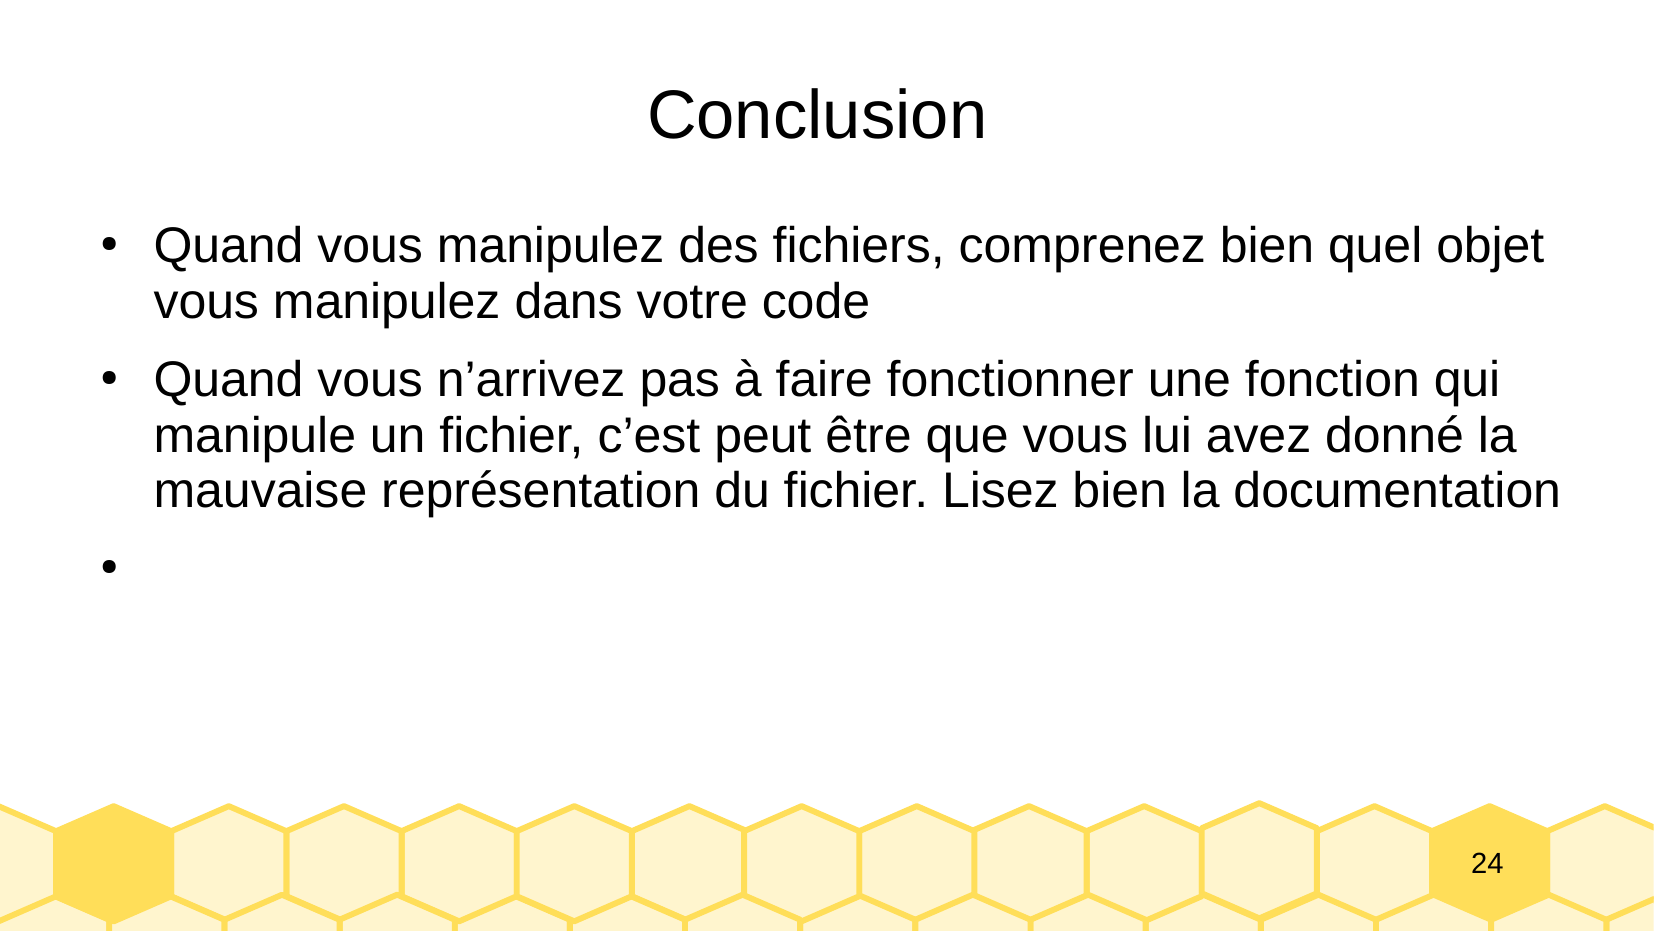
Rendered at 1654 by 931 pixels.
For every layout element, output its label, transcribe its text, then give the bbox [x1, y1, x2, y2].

title Conclusion [82, 37, 1571, 193]
list Quand vous manipulez des fichiers, comprenez bien quel objet vous manipulez dans votre code Quand vous n’arrivez pas à faire fonctionner une fonction qui manipule un fichier, c’est peut être que vous lui avez donné la mauvaise représentation du fichier. Lisez bien la documentation [82, 217, 1571, 758]
